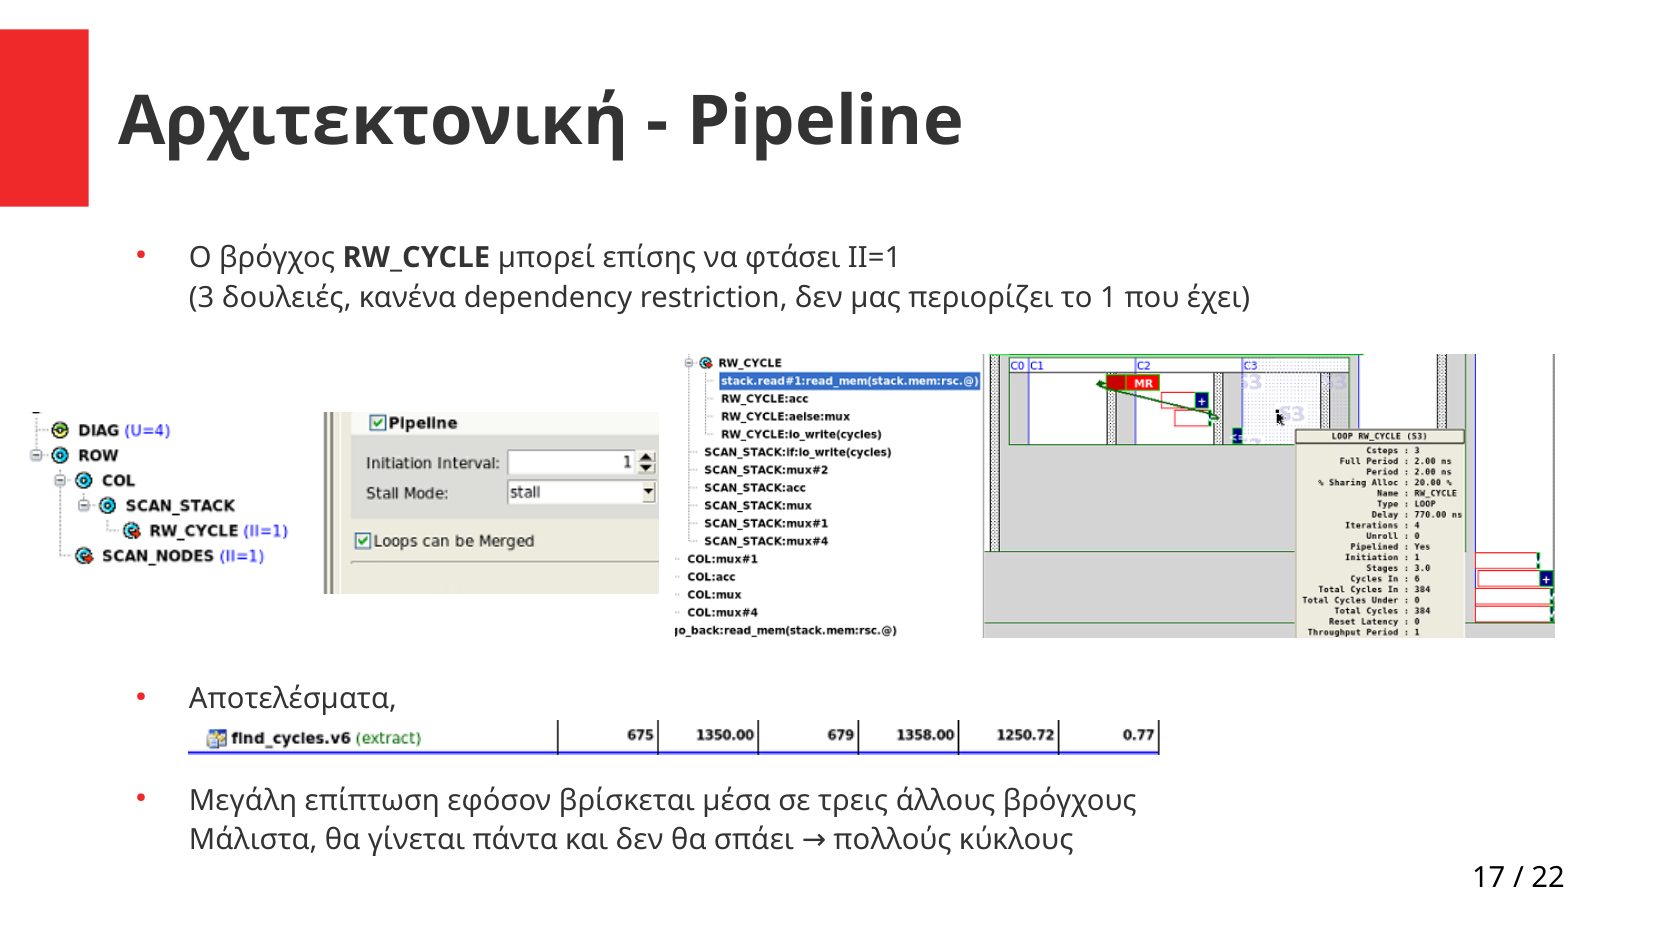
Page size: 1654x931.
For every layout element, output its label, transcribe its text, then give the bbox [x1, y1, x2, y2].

title Αρχιτεκτονική - Pipeline [118, 29, 1595, 207]
list Ο βρόγχος RW_CYCLE μπορεί επίσης να φτάσει II=1 (3 δουλειές, κανένα dependency restriction, δεν μας περιορίζει το 1 που έχει) Αποτελέσματα, Μεγάλη επίπτωση εφόσον βρίσκεται μέσα σε τρεις άλλους βρόγχους Μάλιστα, θα γίνεται πάντα και δεν θα σπάει → πολλούς κύκλους [118, 236, 1595, 798]
picture [19, 412, 659, 594]
picture [188, 720, 1163, 755]
picture [675, 354, 1555, 638]
